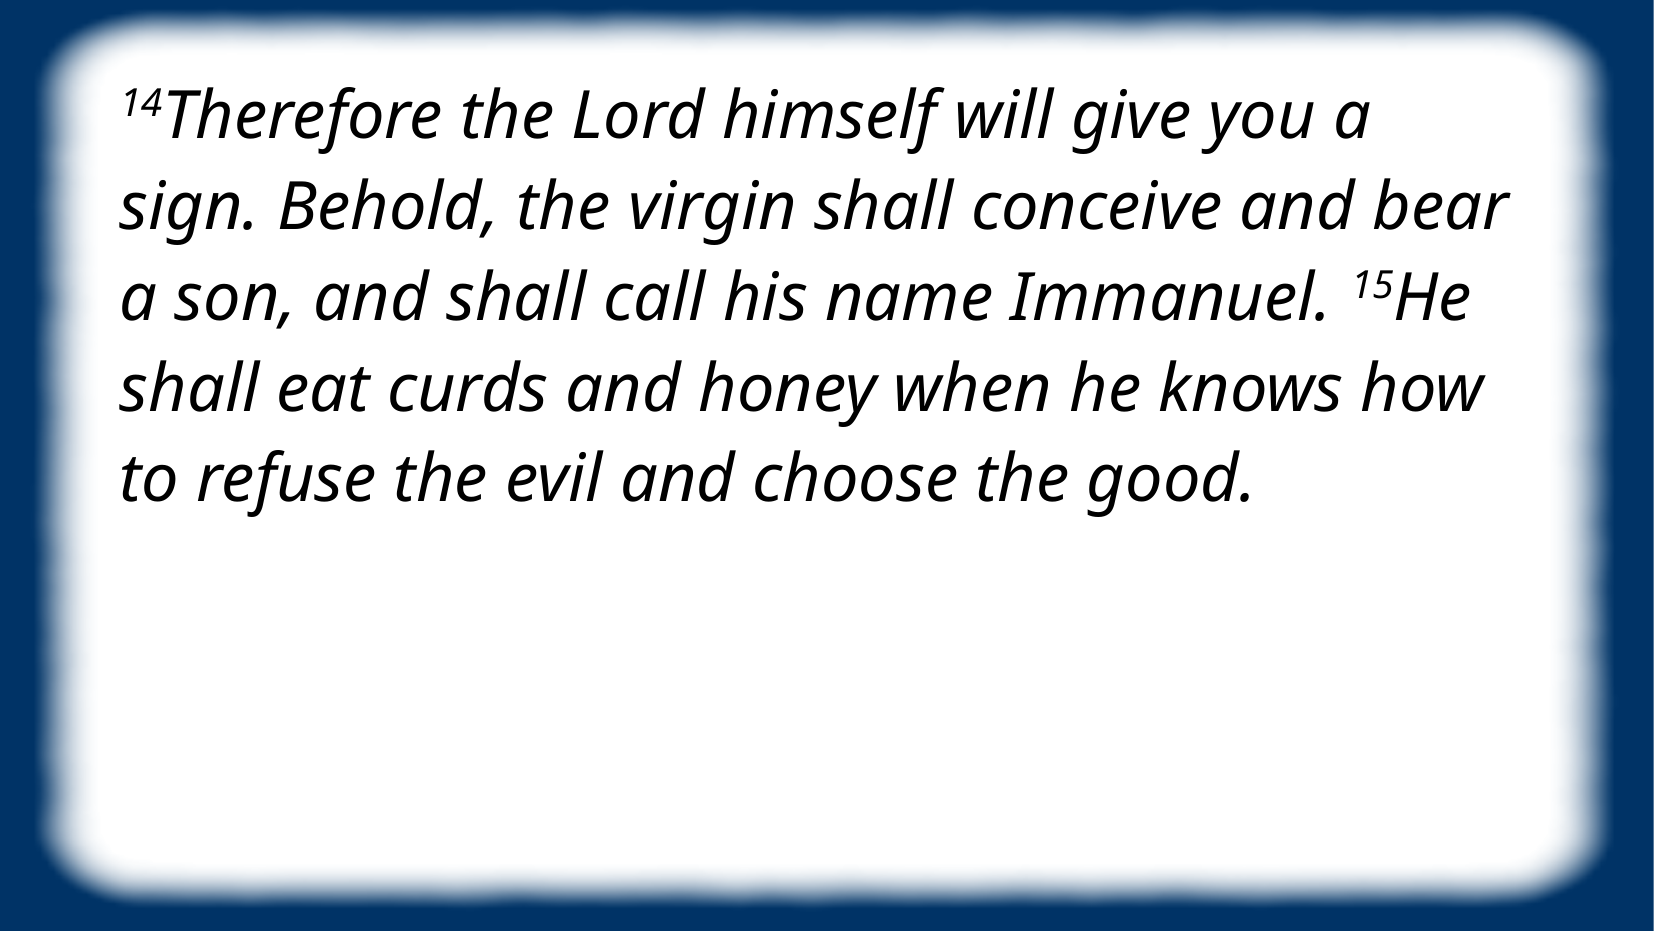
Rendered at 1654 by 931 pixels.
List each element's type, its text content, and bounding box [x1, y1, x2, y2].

text_box 14Therefore the Lord himself will give you a sign. Behold, the virgin shall conceive and bear a son, and shall call his name Immanuel. 15He shall eat curds and honey when he knows how to refuse the evil and choose the good. [105, 60, 1546, 519]
picture [0, 0, 1654, 931]
